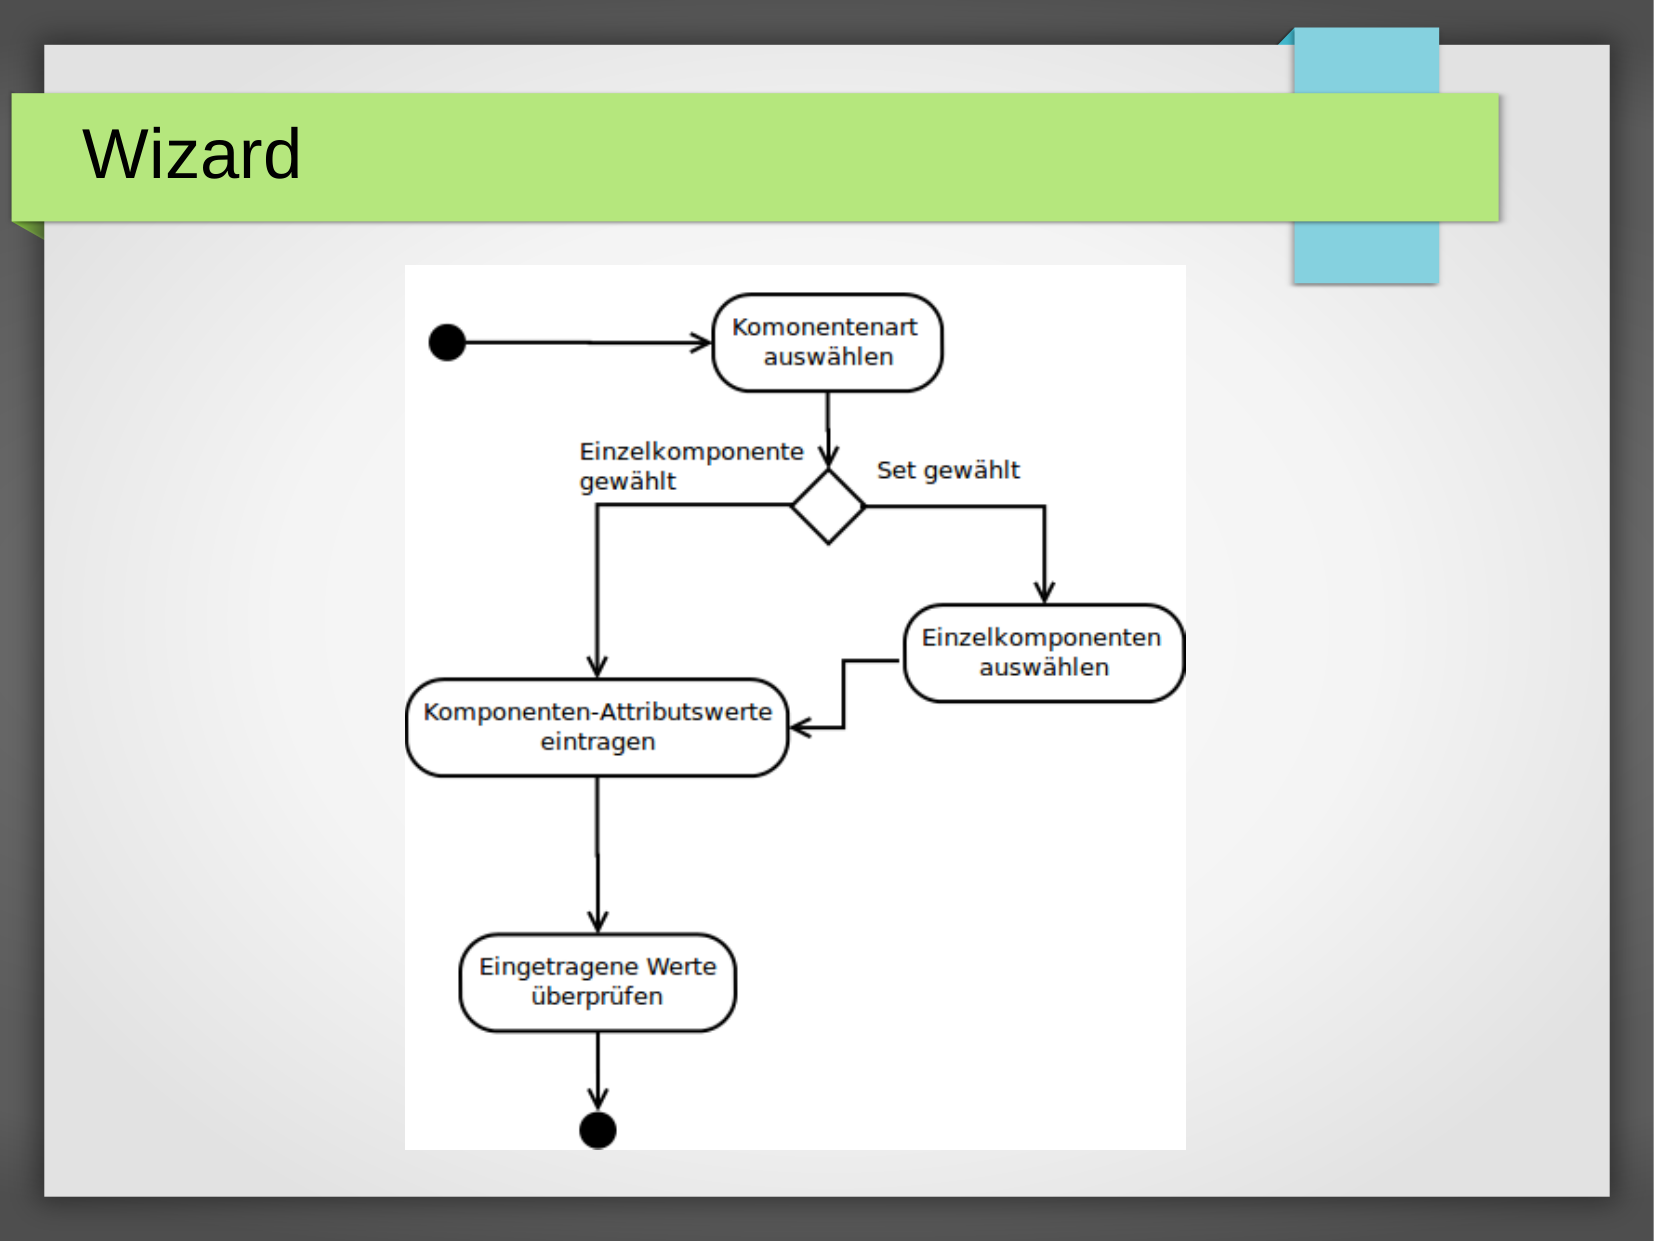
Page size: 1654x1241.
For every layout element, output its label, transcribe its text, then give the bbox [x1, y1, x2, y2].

title Wizard [82, 94, 1264, 213]
picture [0, 0, 1654, 1241]
